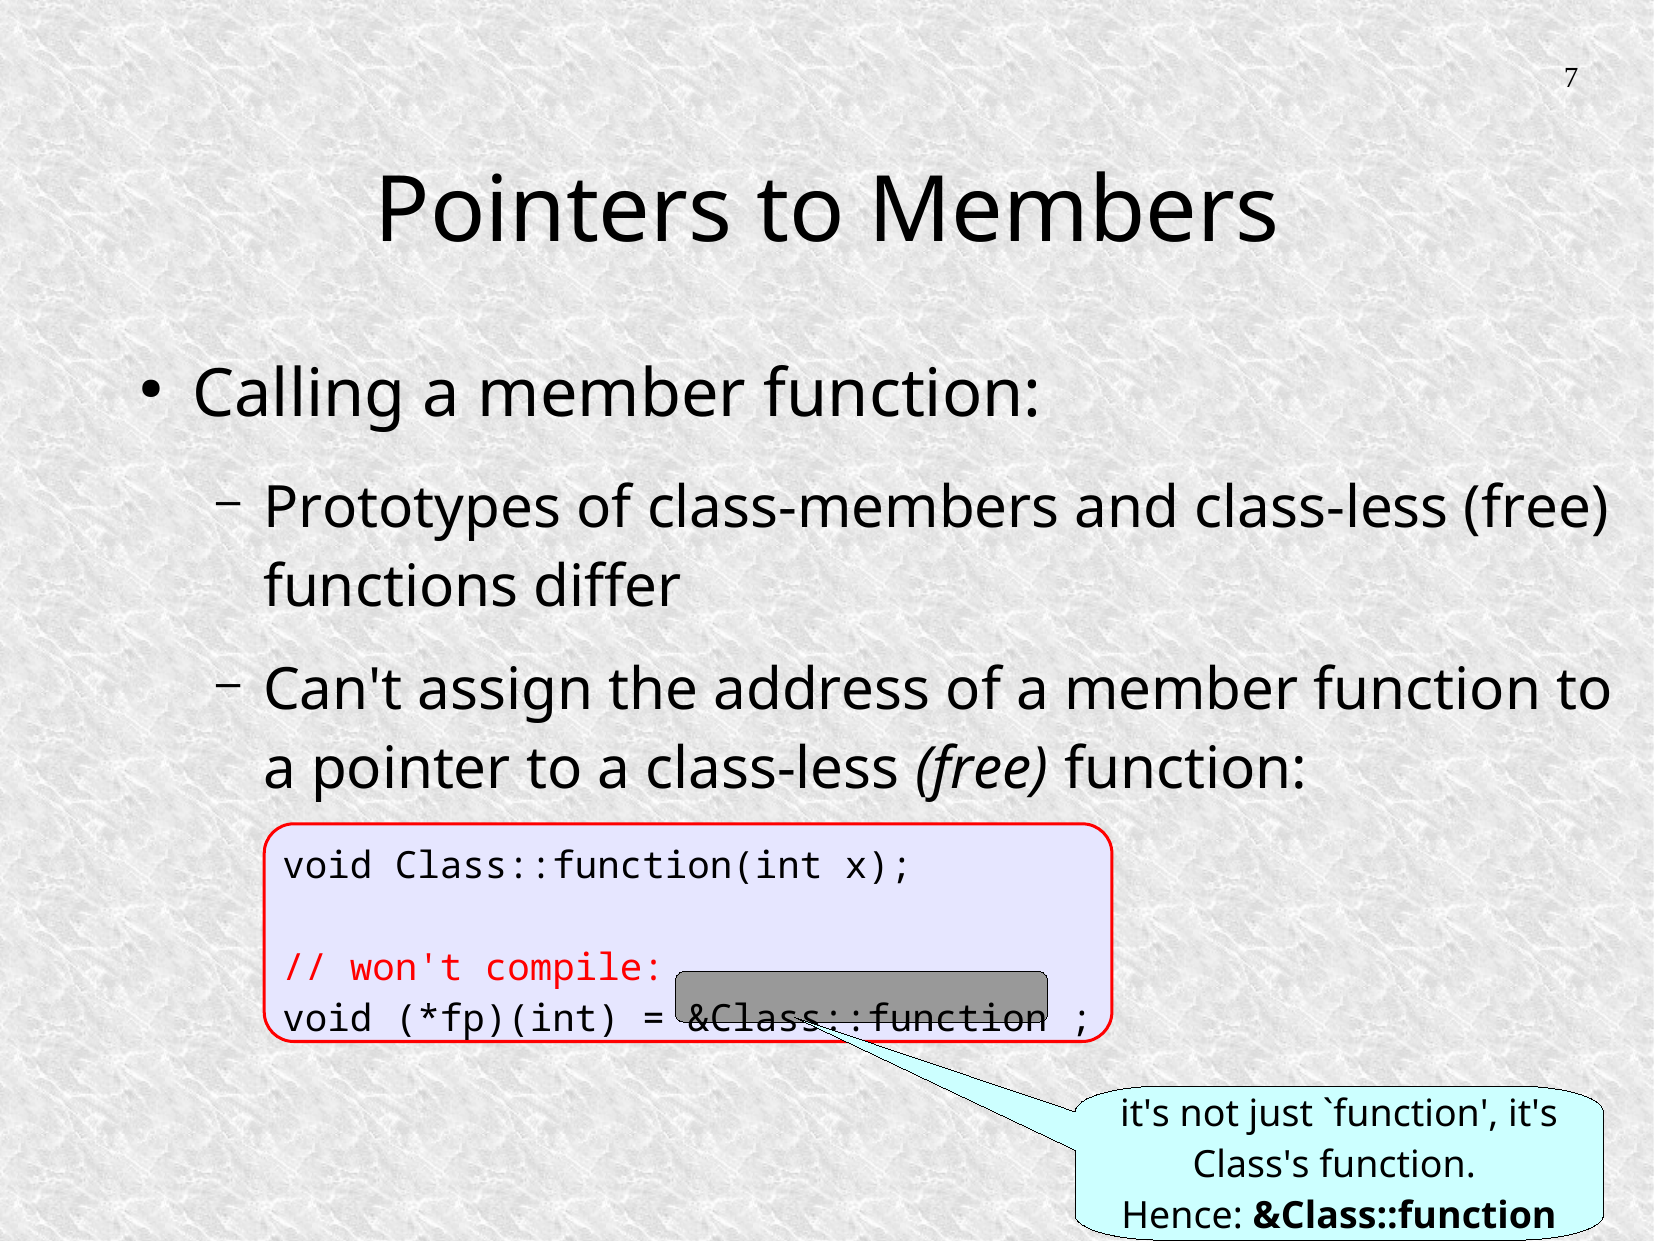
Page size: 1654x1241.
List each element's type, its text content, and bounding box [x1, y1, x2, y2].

list Calling a member function: Prototypes of class-members and class-less (free) functions differ Can't assign the address of a member function to a pointer to a class-less (free) function: [121, 344, 1619, 1127]
title Pointers to Members [121, 102, 1534, 311]
text_box it's not just `function', it's Class's function. Hence: &Class::function [794, 1017, 1604, 1241]
picture [0, 0, 1654, 1241]
text_box void Class::function(int x); // won't compile: void (*fp)(int) = &Class::function ; [282, 838, 1093, 1018]
